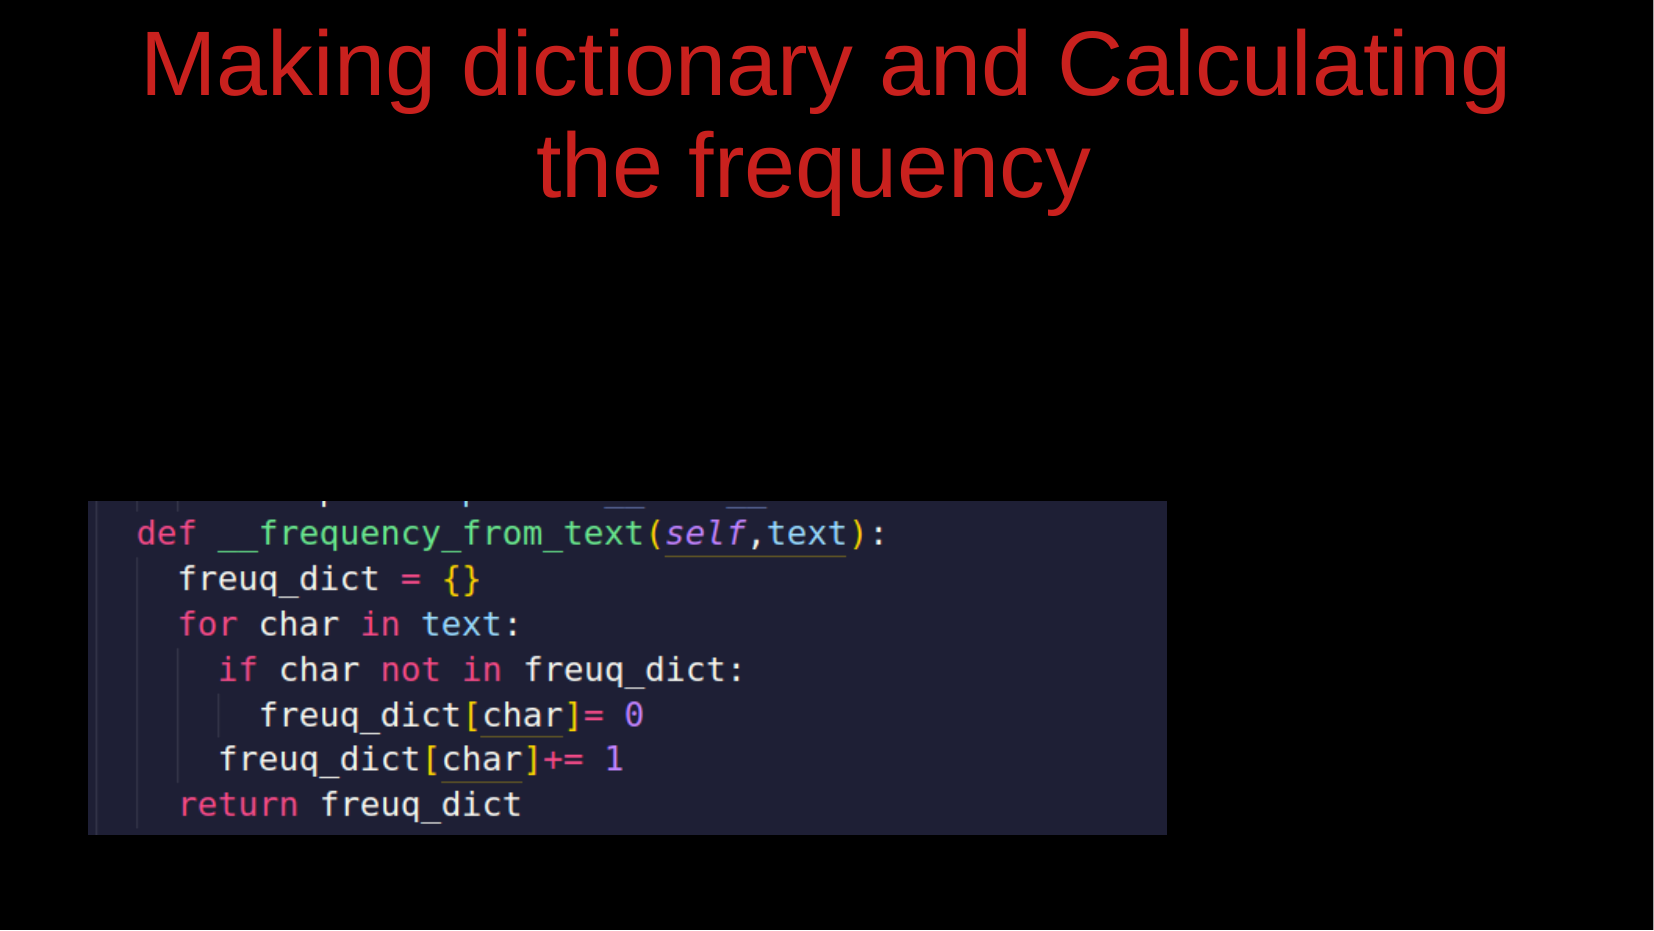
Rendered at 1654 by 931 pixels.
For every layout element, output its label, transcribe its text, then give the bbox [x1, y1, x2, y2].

picture [88, 501, 1167, 835]
title Making dictionary and Calculating the frequency [82, 12, 1571, 218]
